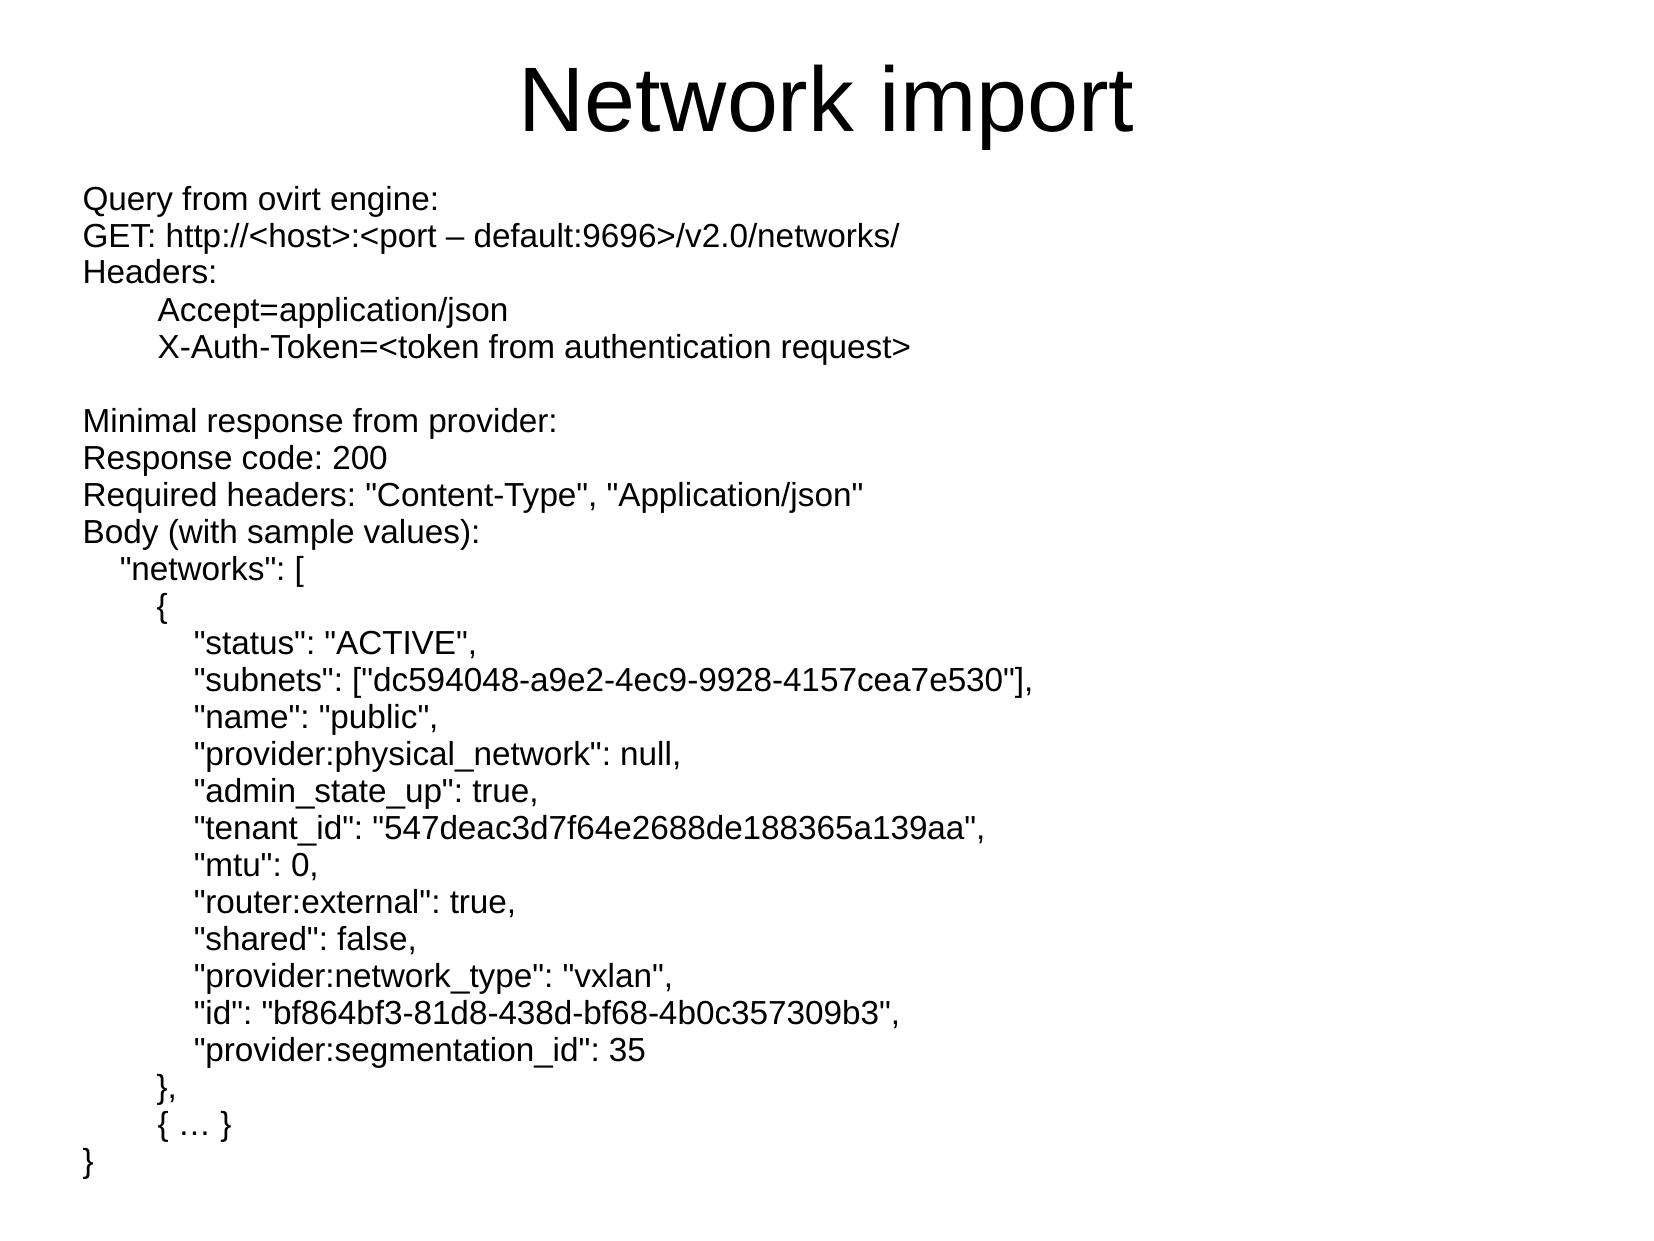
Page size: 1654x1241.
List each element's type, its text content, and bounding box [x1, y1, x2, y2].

list Query from ovirt engine: GET: http://<host>:<port – default:9696>/v2.0/networks/ Headers: Accept=application/json X-Auth-Token=<token from authentication request> Minimal response from provider: Response code: 200 Required headers: "Content-Type", "Application/json" Body (with sample values): "networks": [ { "status": "ACTIVE", "subnets": ["dc594048-a9e2-4ec9-9928-4157cea7e530"], "name": "public", "provider:physical_network": null, "admin_state_up": true, "tenant_id": "547deac3d7f64e2688de188365a139aa", "mtu": 0, "router:external": true, "shared": false, "provider:network_type": "vxlan", "id": "bf864bf3-81d8-438d-bf68-4b0c357309b3", "provider:segmentation_id": 35 }, { … } } [82, 180, 1571, 1180]
title Network import [82, 48, 1571, 152]
